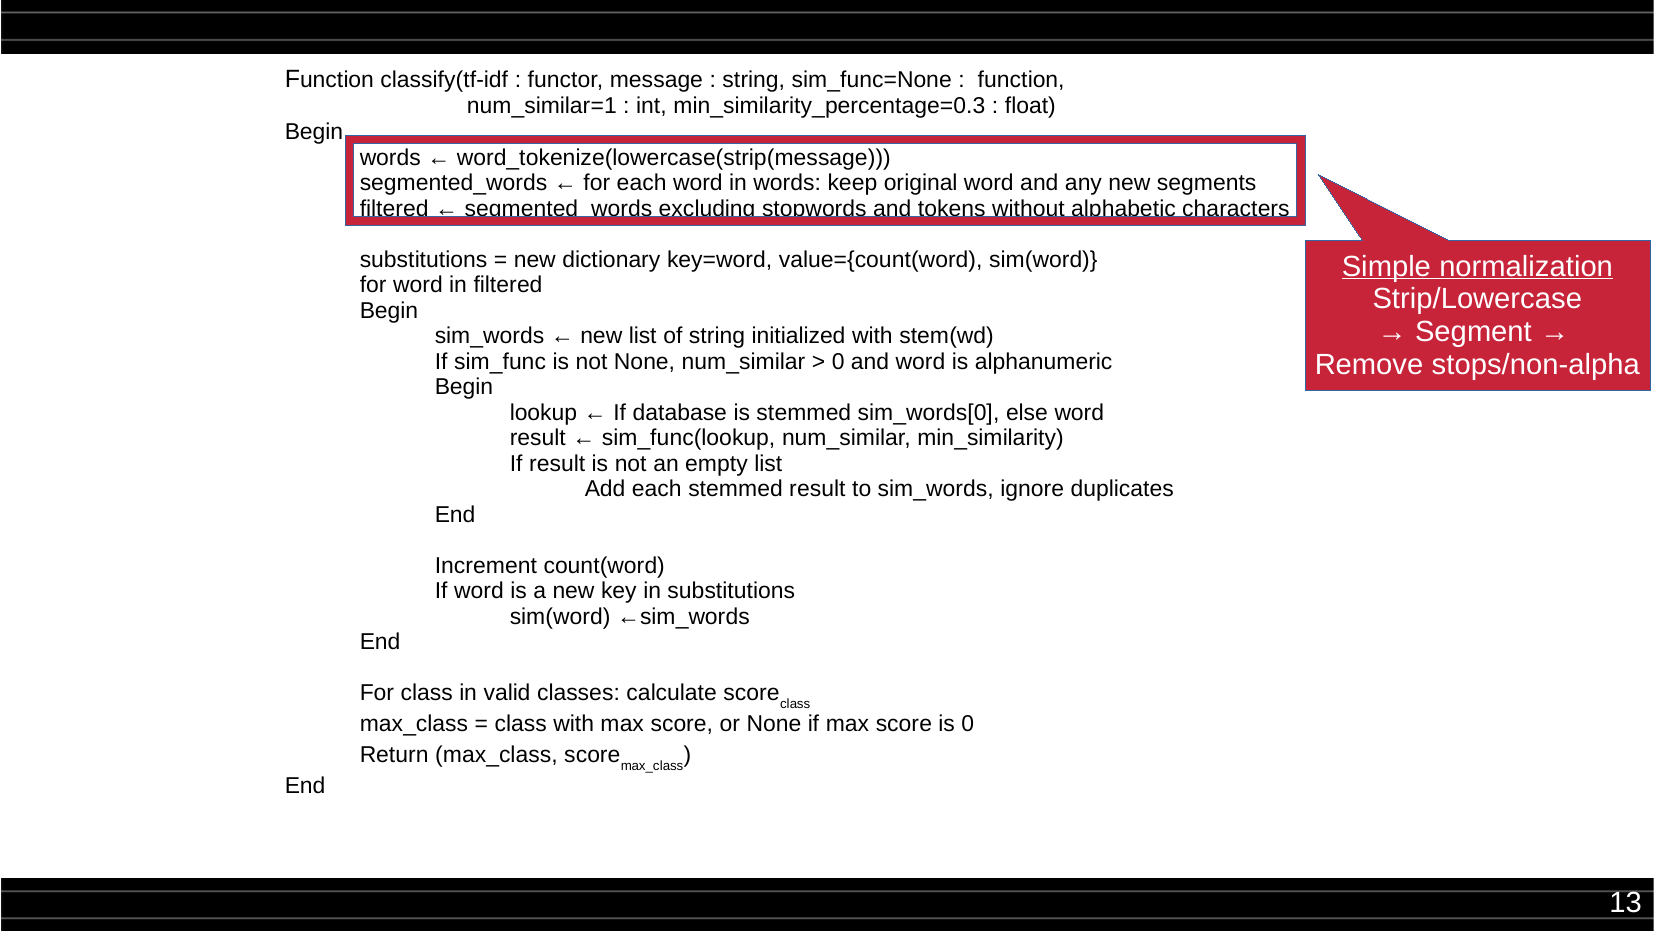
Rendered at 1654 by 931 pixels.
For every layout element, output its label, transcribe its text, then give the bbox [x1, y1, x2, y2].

picture [1, 0, 1654, 54]
text_box Function classify(tf-idf : functor, message : string, sim_func=None : function, num_similar=1 : int, min_similarity_percentage=0.3 : float) Begin words ← word_tokenize(lowercase(strip(message))) segmented_words ← for each word in words: keep original word and any new segments filtered ← segmented_words excluding stopwords and tokens without alphabetic characters substitutions = new dictionary key=word, value={count(word), sim(word)} for word in filtered Begin sim_words ← new list of string initialized with stem(wd) If sim_func is not None, num_similar > 0 and word is alphanumeric Begin lookup ← If database is stemmed sim_words[0], else word result ← sim_func(lookup, num_similar, min_similarity) If result is not an empty list Add each stemmed result to sim_words, ignore duplicates End Increment count(word) If word is a new key in substitutions sim(word) ←sim_words End For class in valid classes: calculate scoreclass max_class = class with max score, or None if max score is 0 Return (max_class, scoremax_class) End [270, 57, 1369, 886]
picture [1, 878, 1654, 931]
text_box [345, 135, 1306, 226]
text_box Simple normalization Strip/Lowercase → Segment → Remove stops/non-alpha [1305, 174, 1651, 391]
